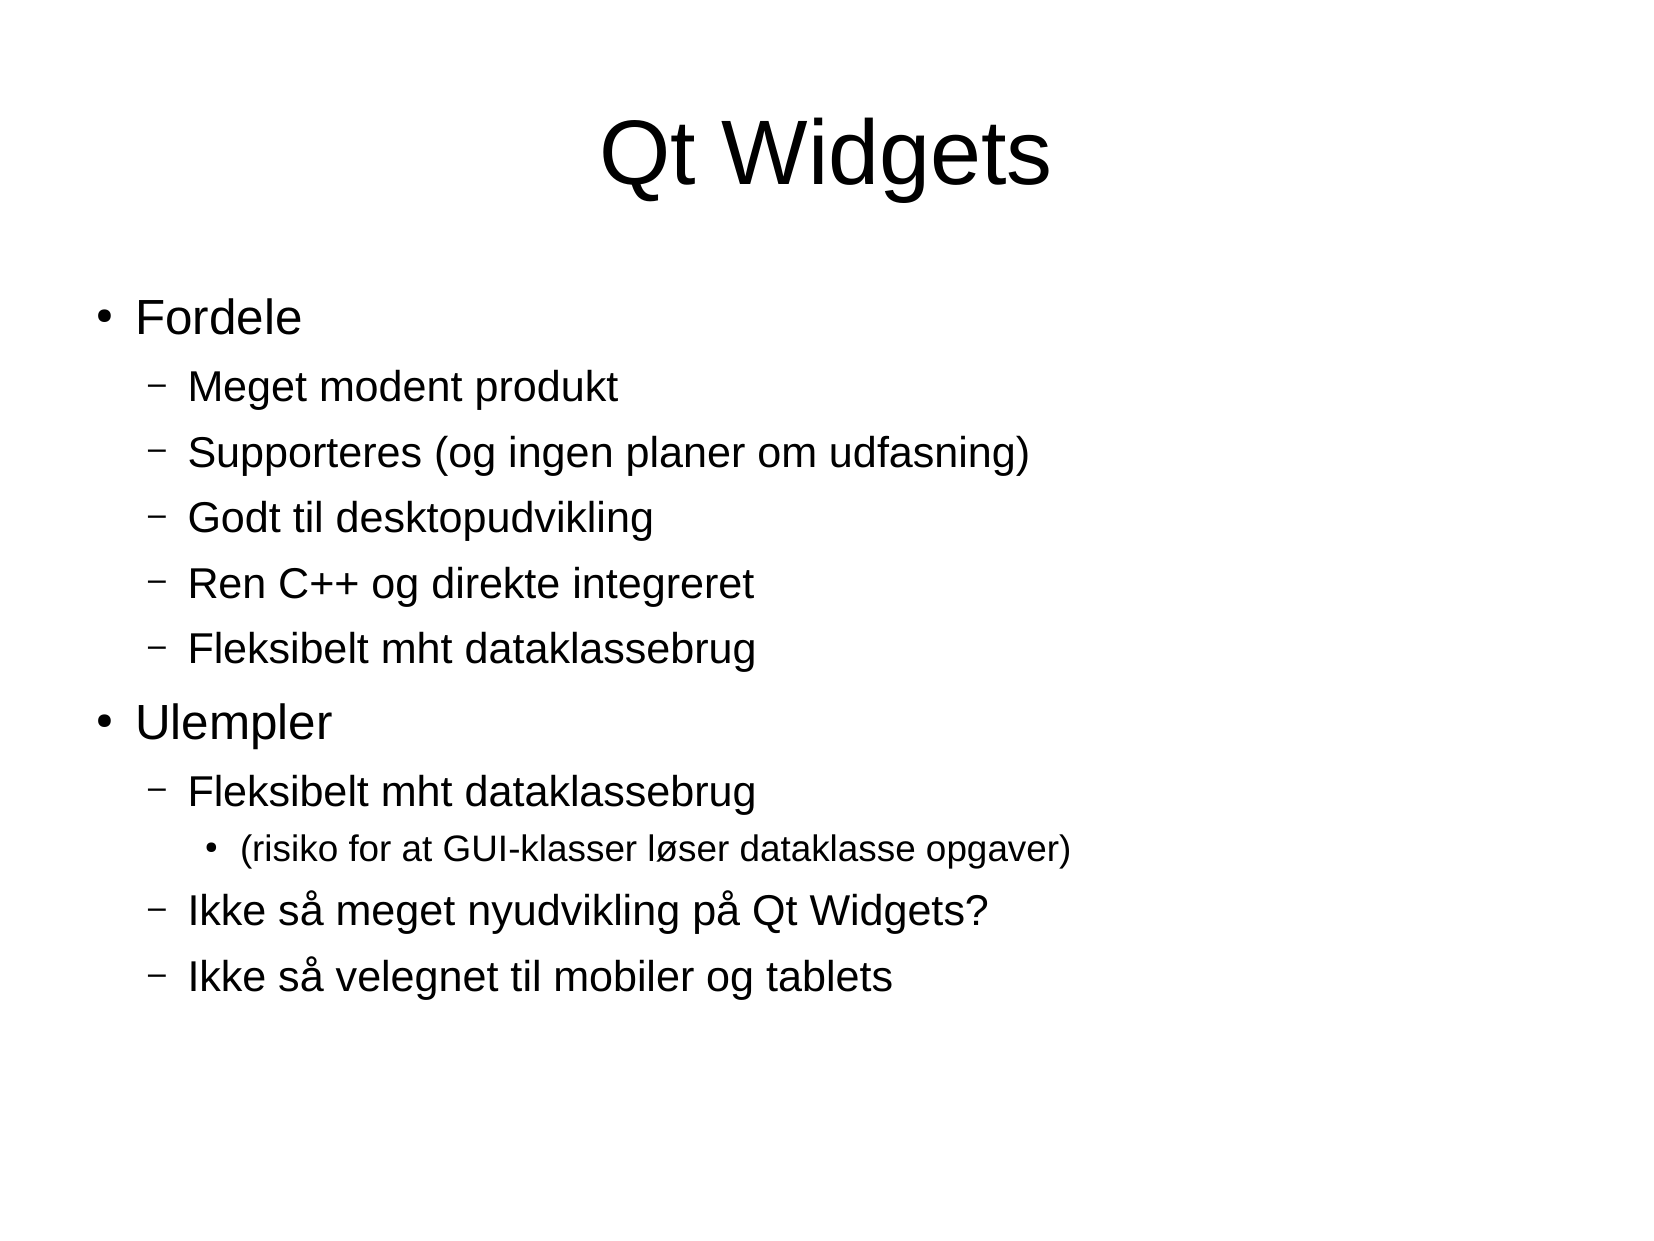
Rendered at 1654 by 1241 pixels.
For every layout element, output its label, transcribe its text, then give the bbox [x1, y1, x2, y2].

title Qt Widgets [82, 49, 1571, 257]
list Fordele Meget modent produkt Supporteres (og ingen planer om udfasning) Godt til desktopudvikling Ren C++ og direkte integreret Fleksibelt mht dataklassebrug Ulempler Fleksibelt mht dataklassebrug (risiko for at GUI-klasser løser dataklasse opgaver) Ikke så meget nyudvikling på Qt Widgets? Ikke så velegnet til mobiler og tablets [82, 290, 1571, 1010]
